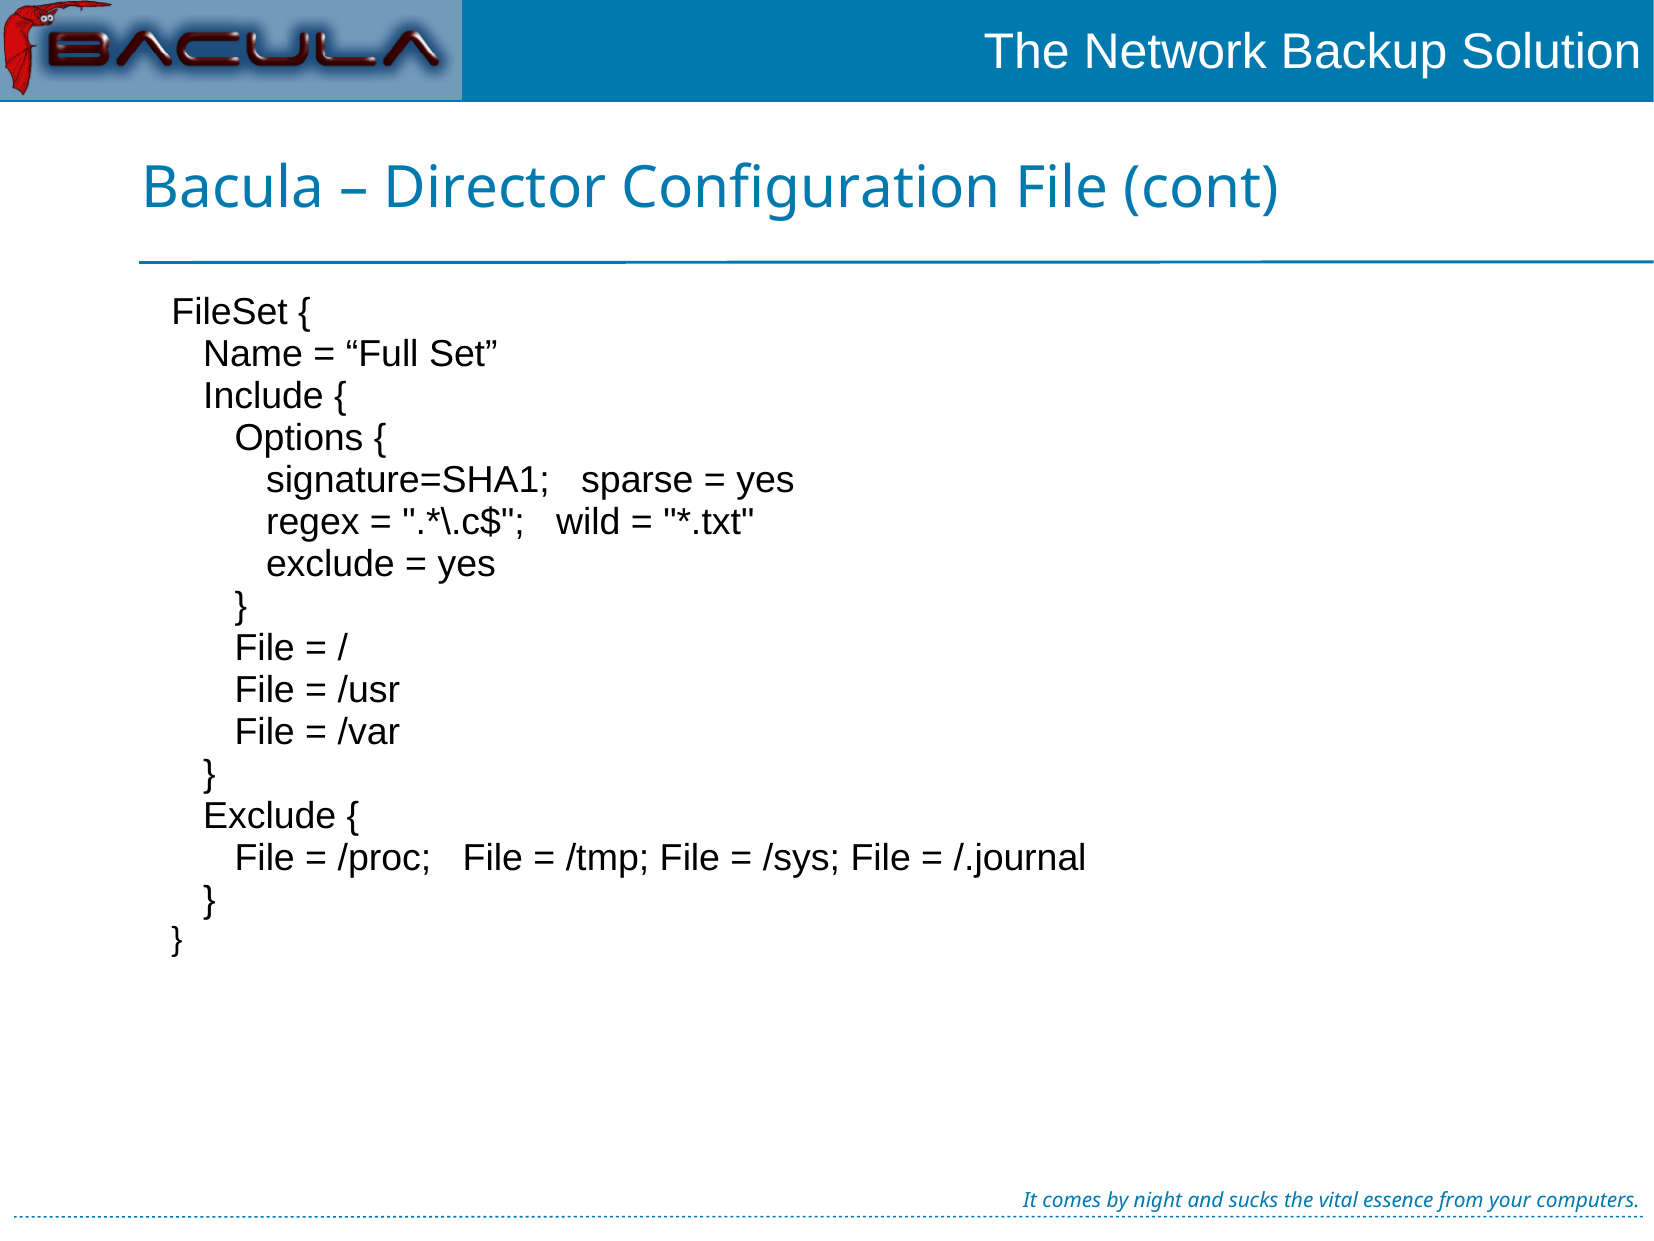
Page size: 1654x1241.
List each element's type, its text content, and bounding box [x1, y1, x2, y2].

picture [0, 0, 461, 99]
list FileSet { Name = “Full Set” Include { Options { signature=SHA1; sparse = yes regex = ".*\.c$"; wild = "*.txt" exclude = yes } File = / File = /usr File = /var } Exclude { File = /proc; File = /tmp; File = /sys; File = /.journal } } [112, 290, 1506, 1177]
title Bacula – Director Configuration File (cont) [141, 112, 1501, 226]
